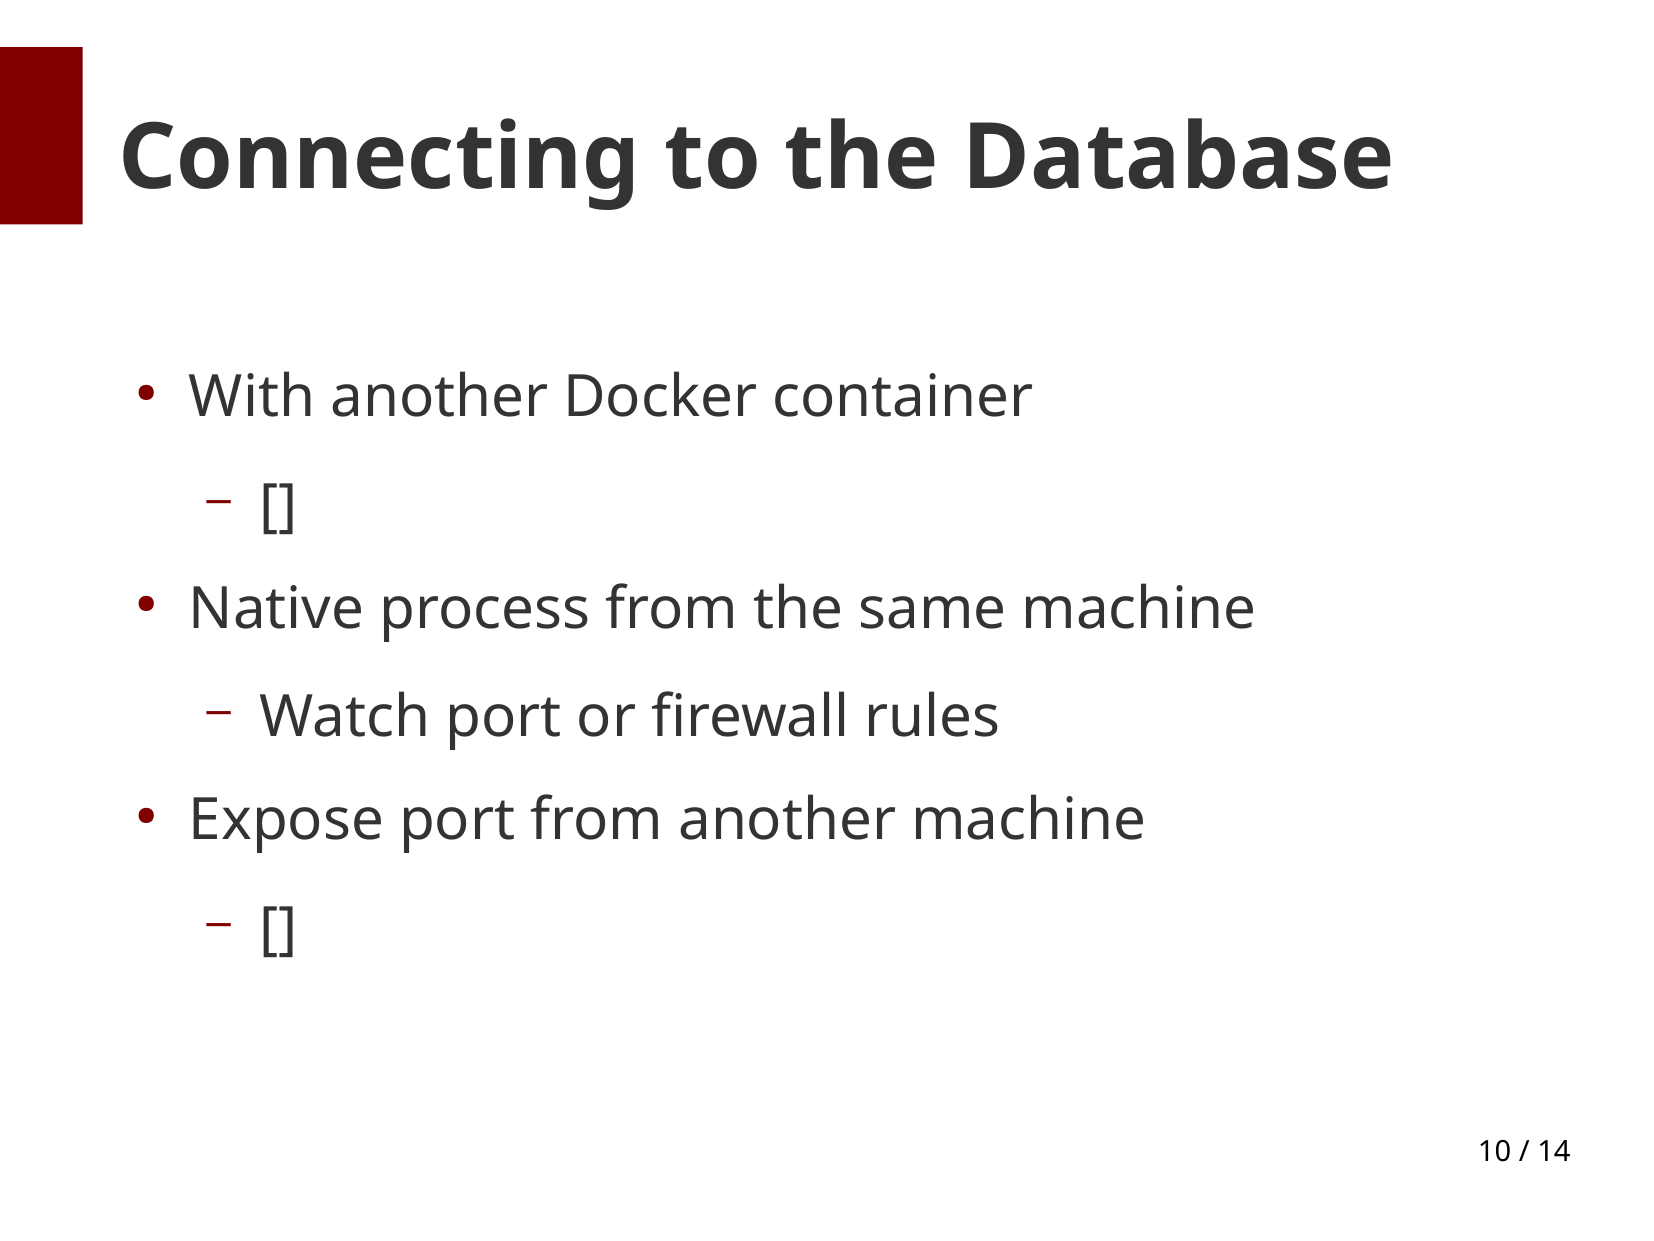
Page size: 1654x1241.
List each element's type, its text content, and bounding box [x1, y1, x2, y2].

title Connecting to the Database [118, 49, 1571, 257]
list With another Docker container [] Native process from the same machine Watch port or firewall rules Expose port from another machine [] [118, 354, 1536, 1074]
